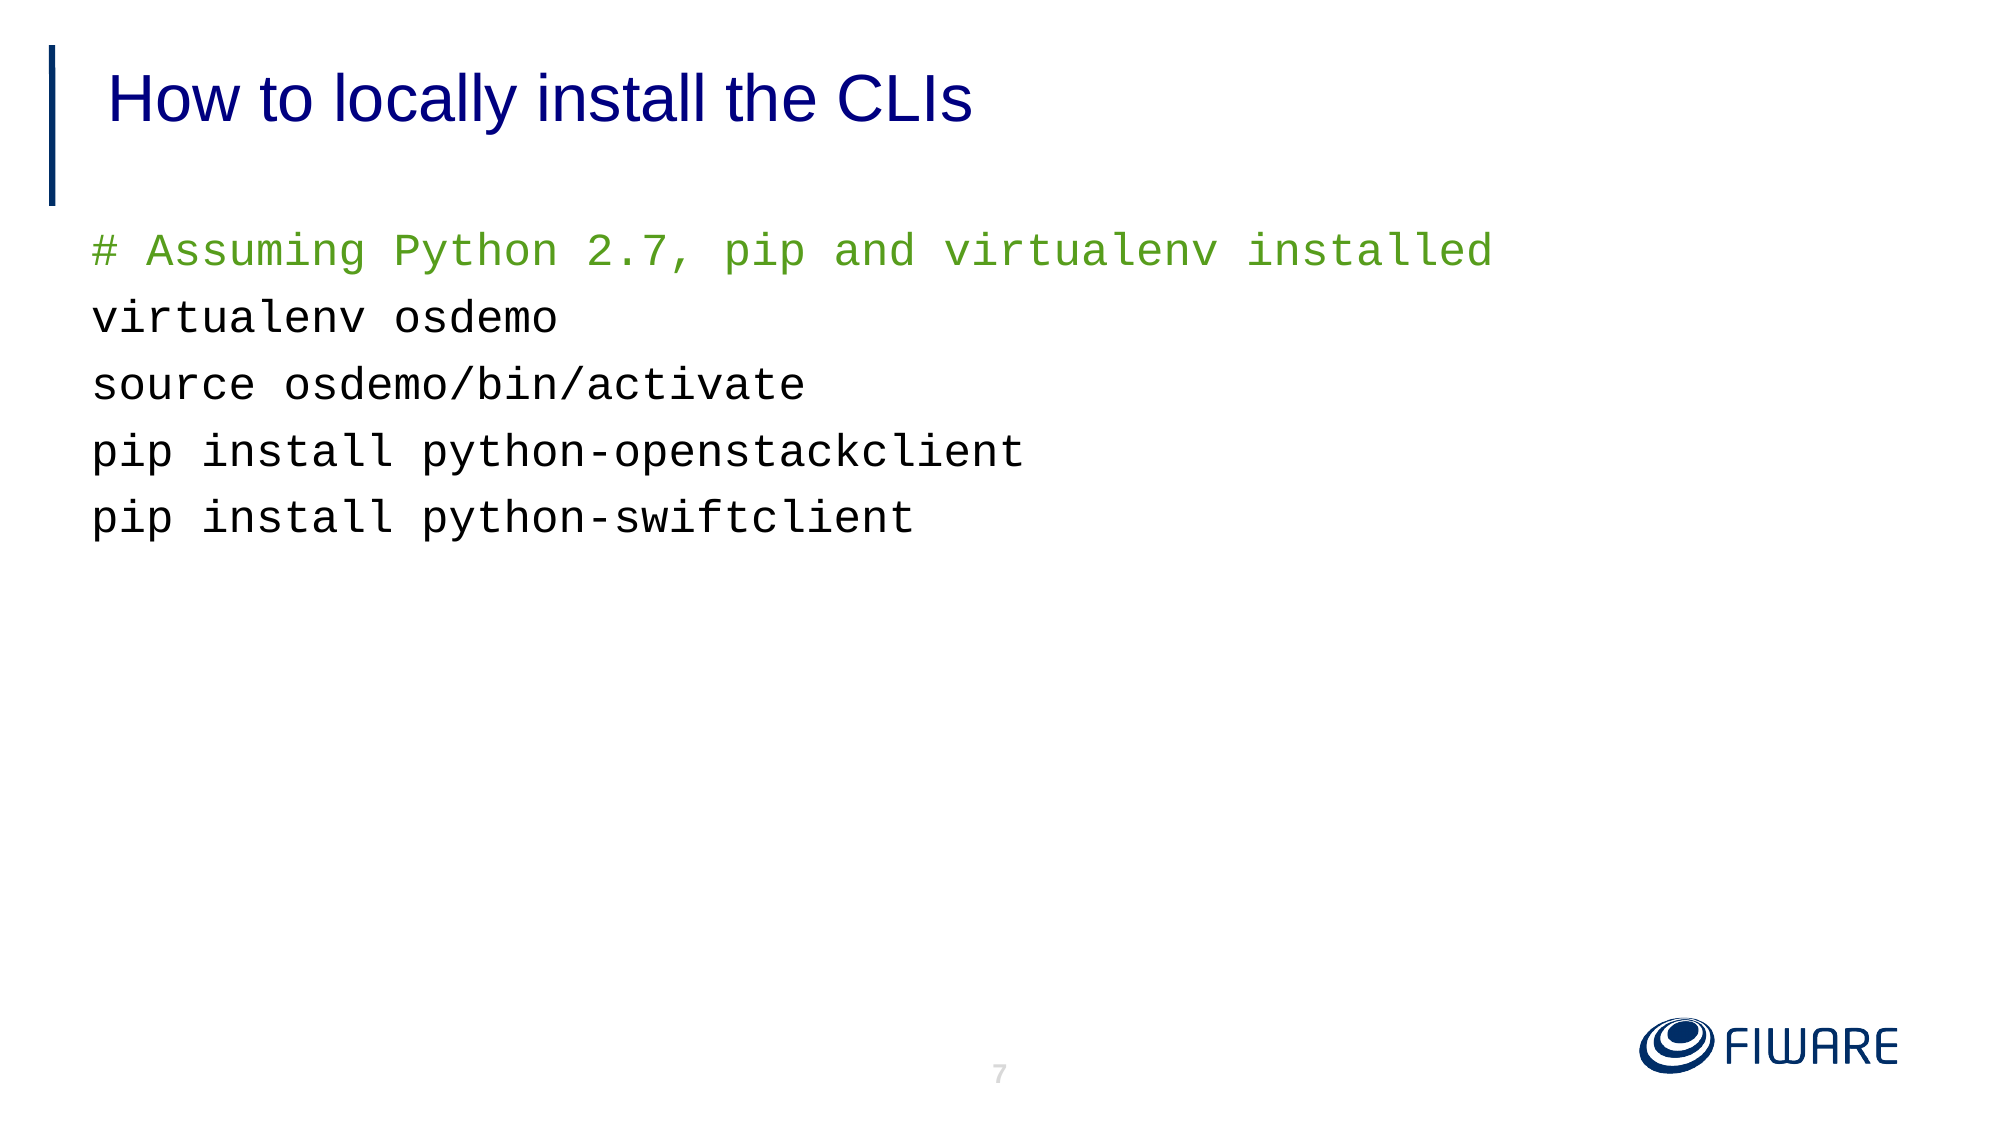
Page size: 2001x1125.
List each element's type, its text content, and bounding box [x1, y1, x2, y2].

text_box # Assuming Python 2.7, pip and virtualenv installed virtualenv osdemo source osdemo/bin/activate pip install python-openstackclient pip install python-swiftclient [76, 212, 1902, 611]
slide_number <number> [887, 1042, 1113, 1103]
title How to locally install the CLIs [92, 47, 1704, 189]
picture [1635, 1012, 1905, 1077]
